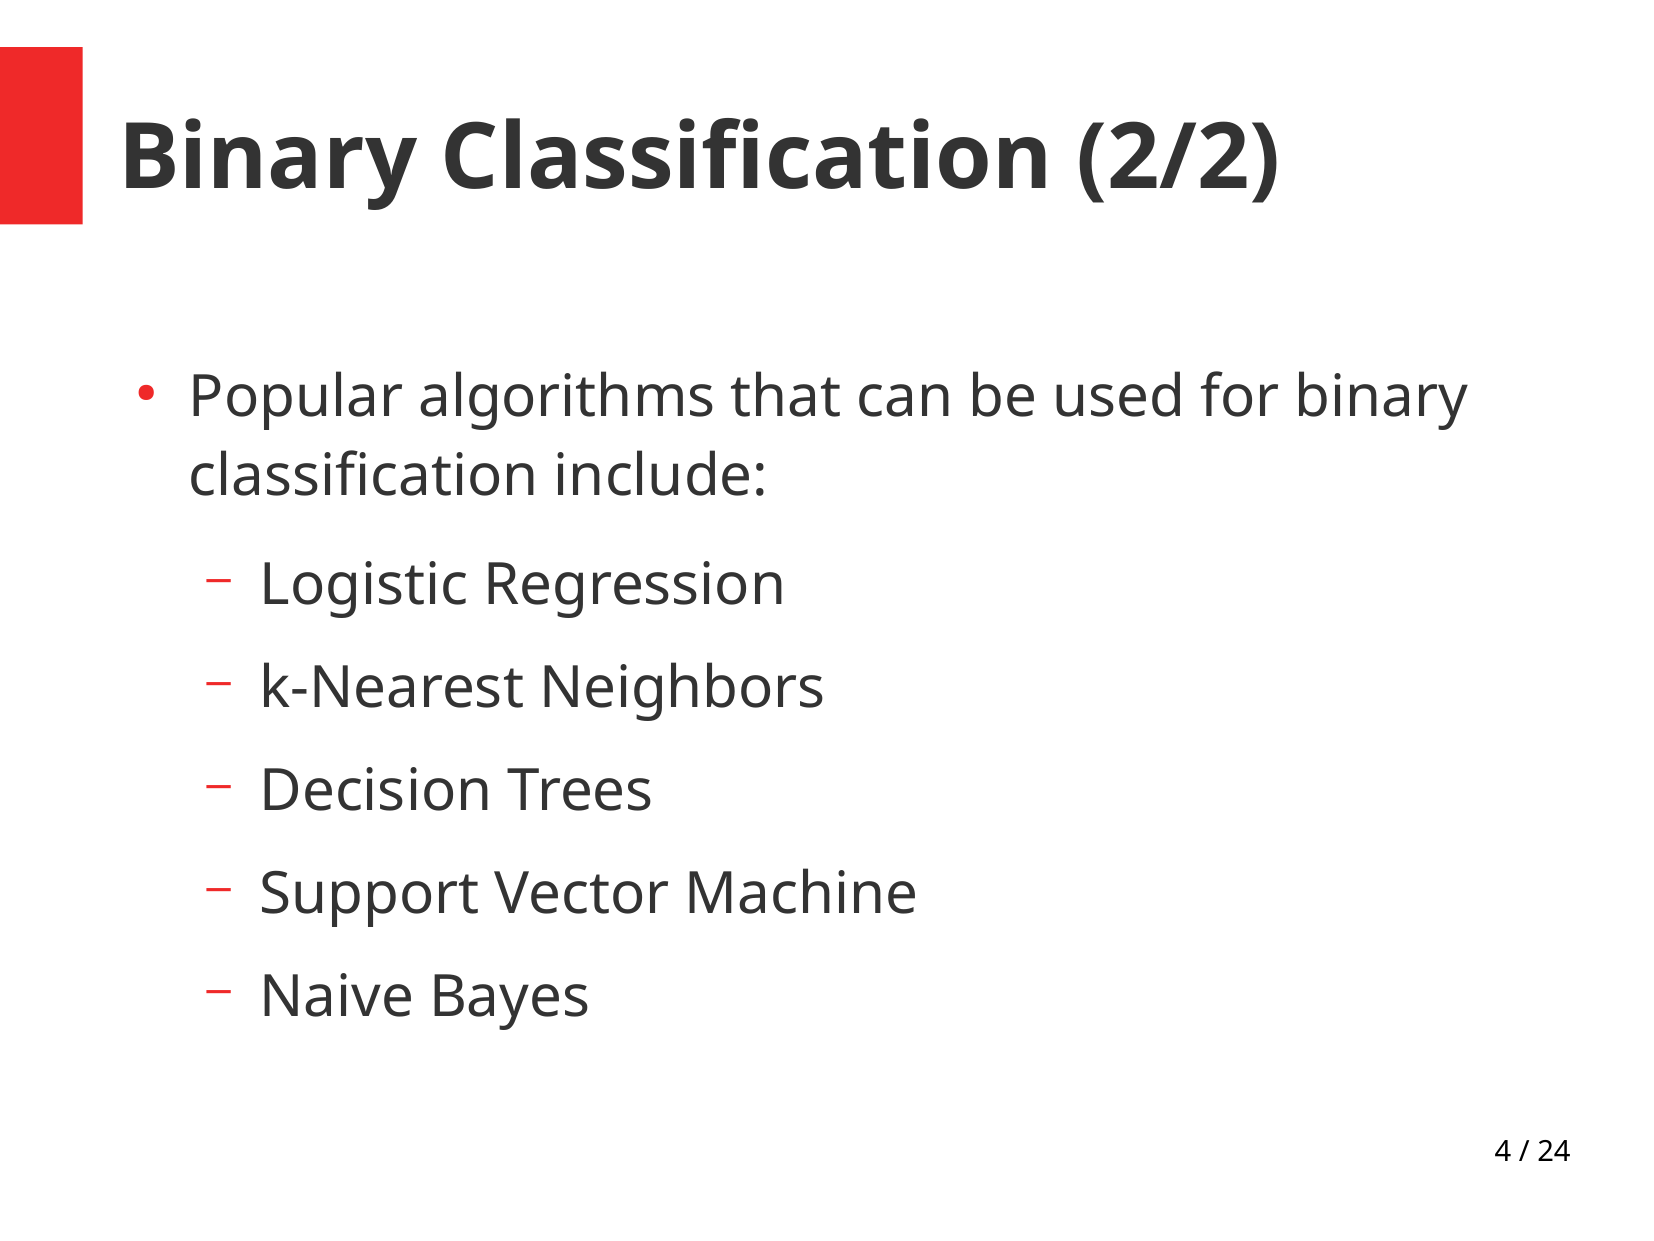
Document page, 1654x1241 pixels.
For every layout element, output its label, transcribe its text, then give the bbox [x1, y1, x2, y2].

title Binary Classification (2/2) [118, 49, 1571, 257]
list Popular algorithms that can be used for binary classification include: Logistic Regression k-Nearest Neighbors Decision Trees Support Vector Machine Naive Bayes [118, 354, 1536, 1074]
